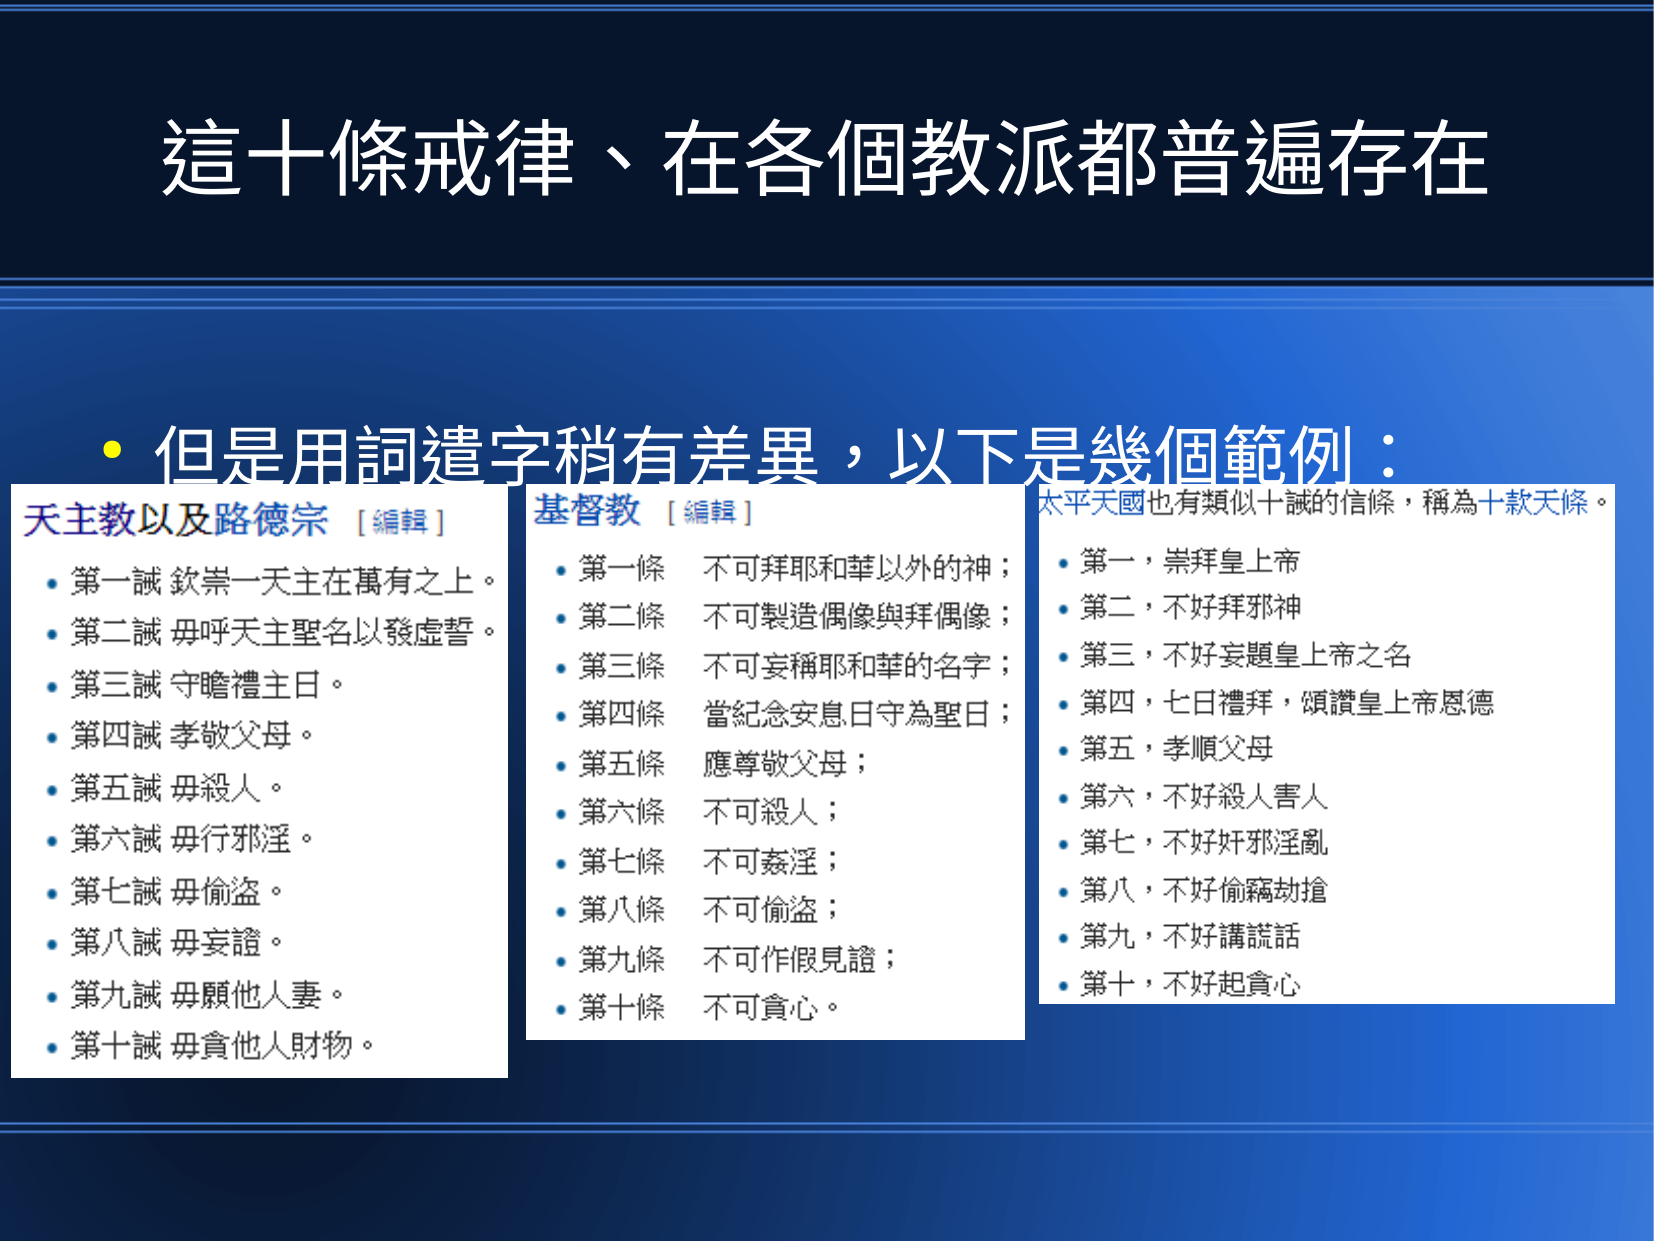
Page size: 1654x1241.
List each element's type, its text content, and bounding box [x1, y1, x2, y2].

title 這十條戒律、在各個教派都普遍存在 [82, 49, 1571, 257]
list 但是用詞遣字稍有差異，以下是幾個範例： [82, 355, 1571, 1241]
picture [0, 0, 1654, 1241]
picture [526, 484, 1025, 1040]
